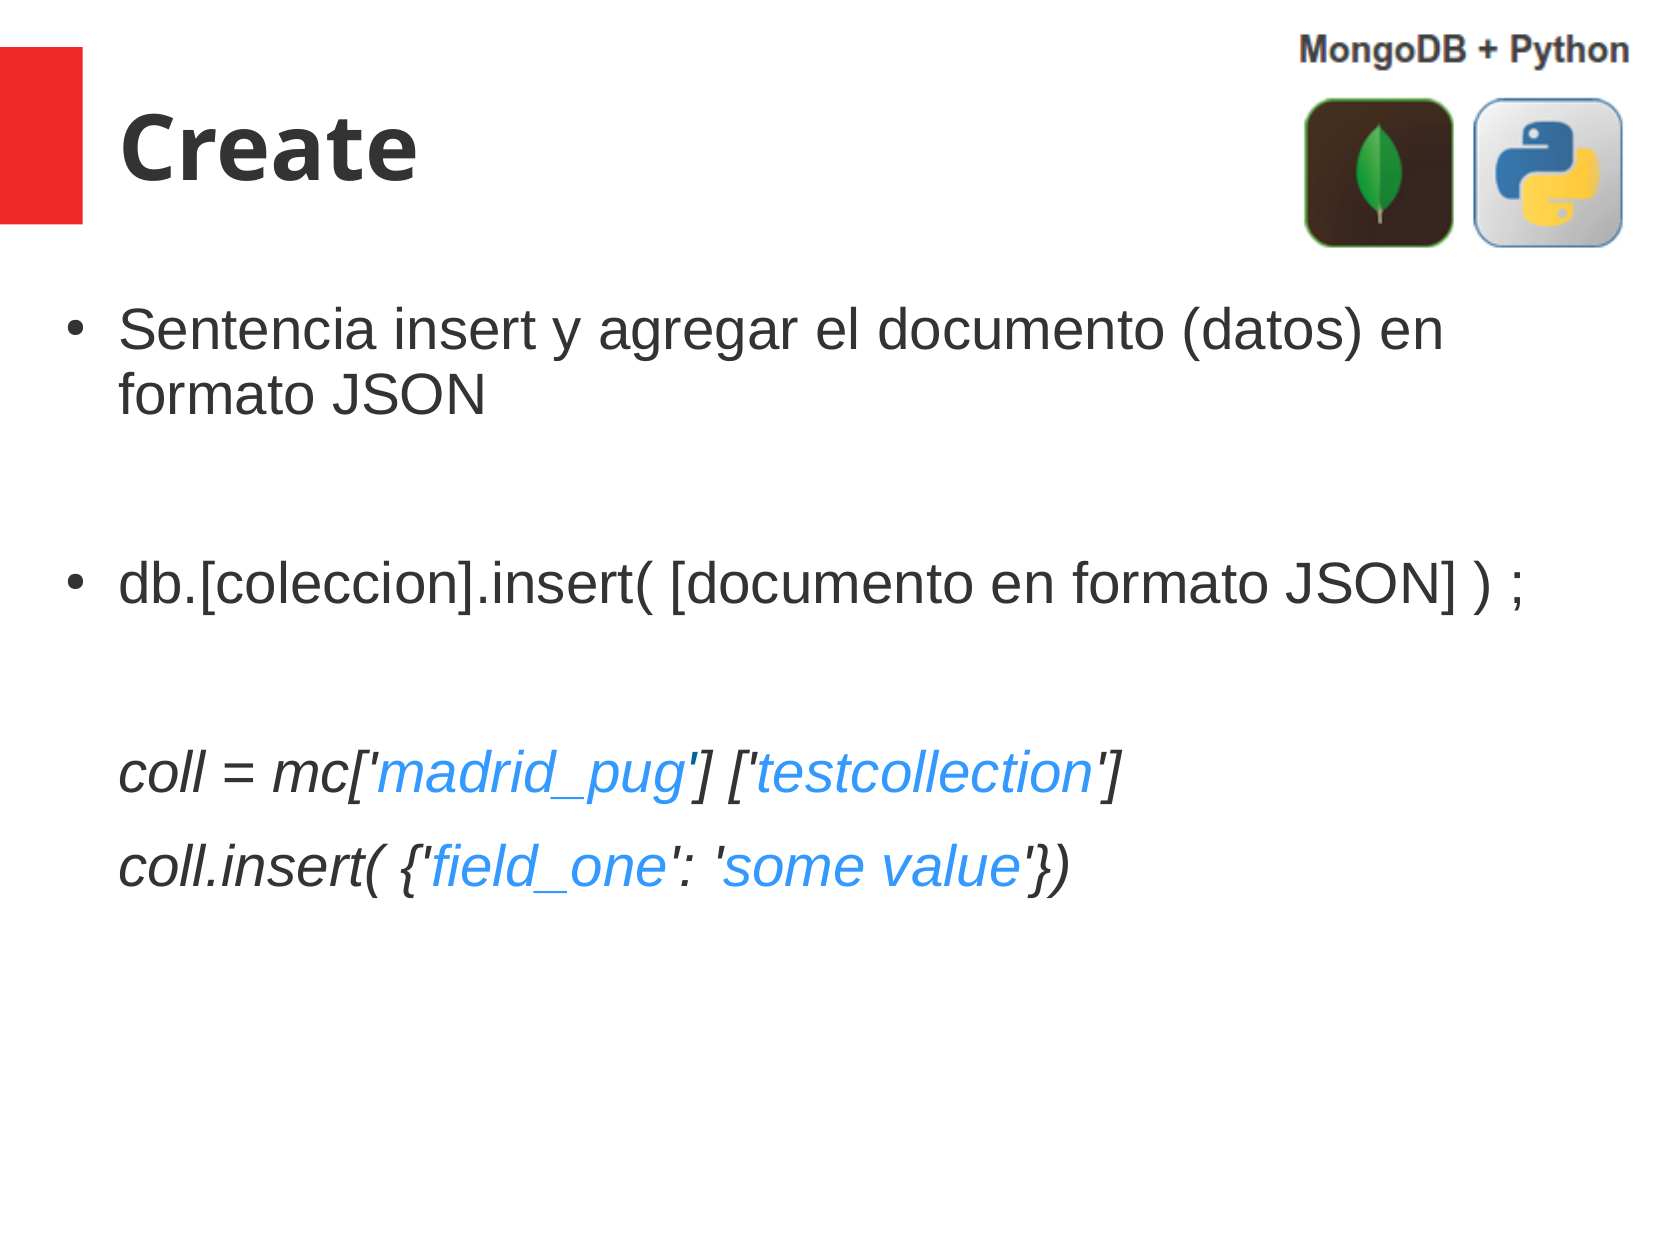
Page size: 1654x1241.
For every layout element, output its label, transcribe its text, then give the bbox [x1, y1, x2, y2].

title Create [118, 52, 1170, 237]
picture [1287, 19, 1639, 256]
list Sentencia insert y agregar el documento (datos) en formato JSON db.[coleccion].insert( [documento en formato JSON] ) ; coll = mc['madrid_pug'] ['testcollection'] coll.insert( {'field_one': 'some value'}) [47, 296, 1583, 1087]
